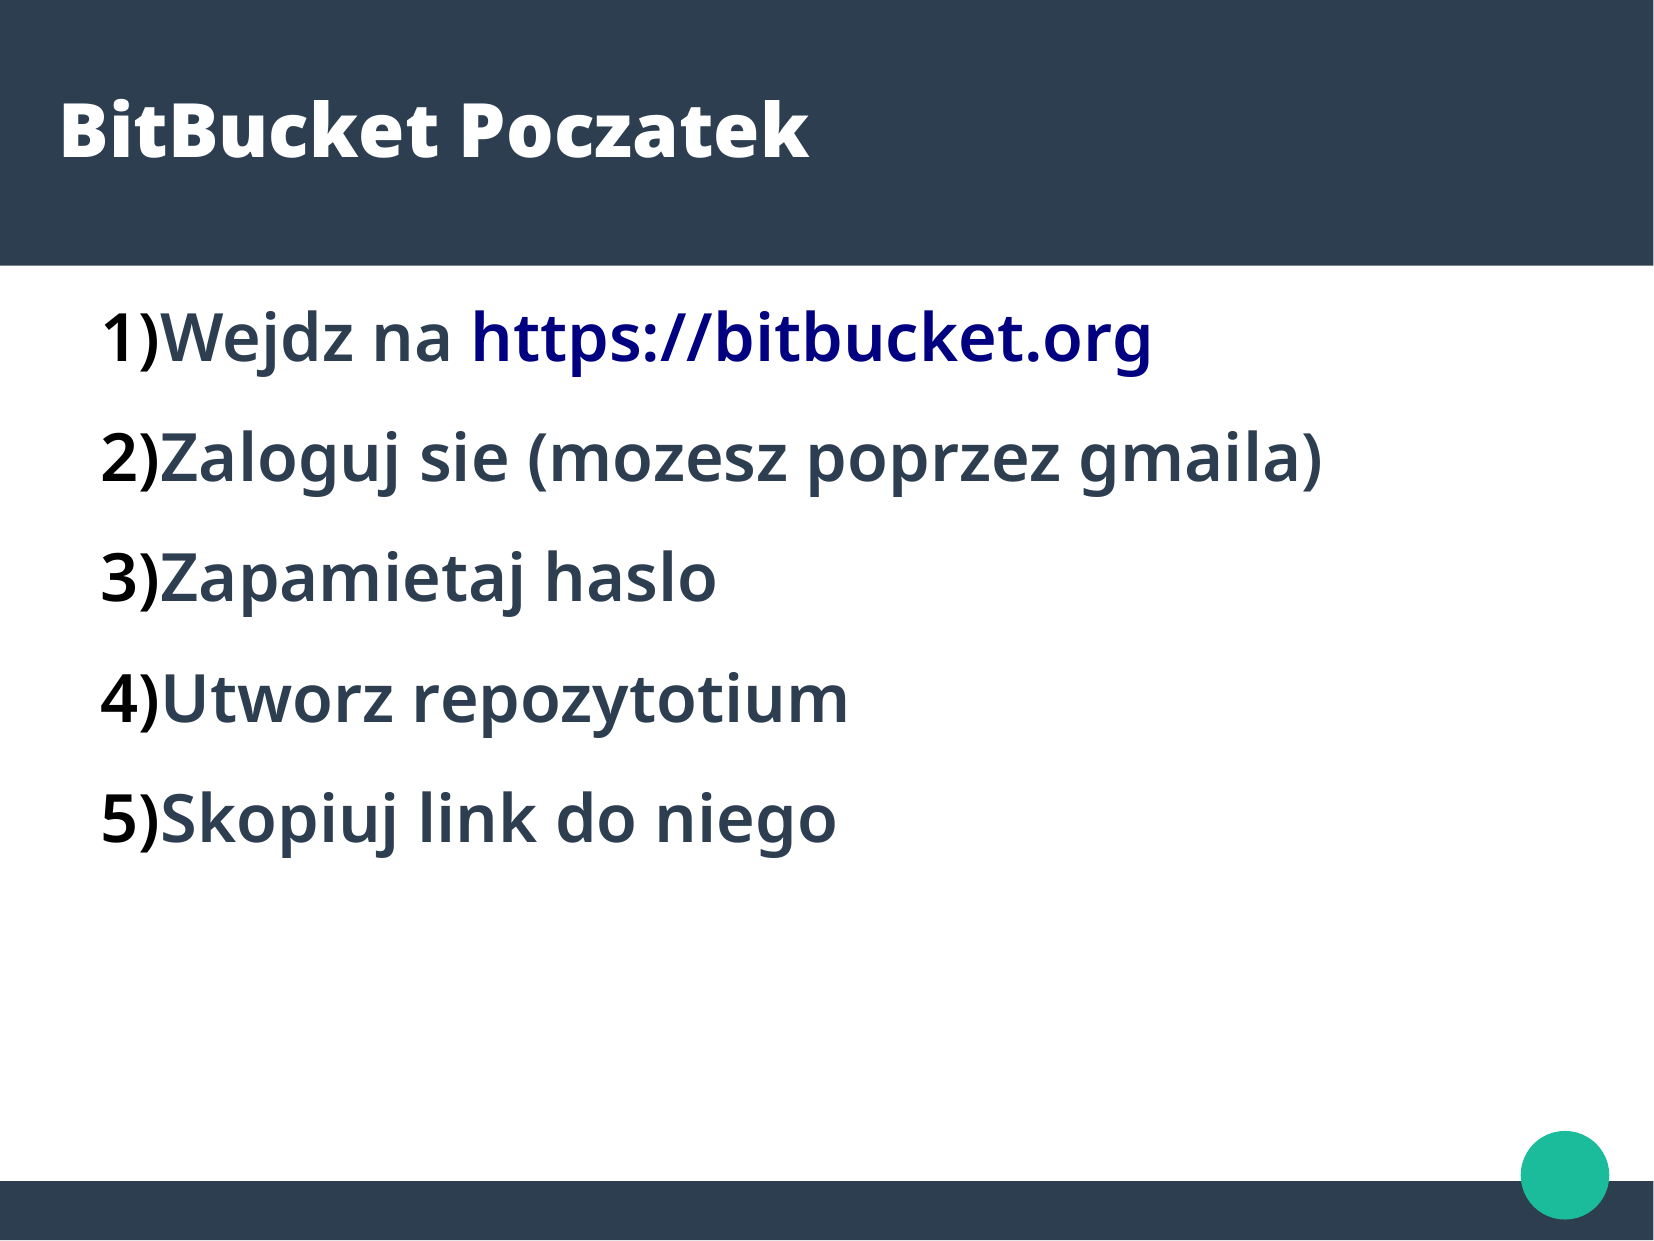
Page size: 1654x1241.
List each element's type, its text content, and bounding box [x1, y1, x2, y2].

title BitBucket Poczatek [59, 49, 1595, 207]
list Wejdz na https://bitbucket.org Zaloguj sie (mozesz poprzez gmaila) Zapamietaj haslo Utworz repozytotium Skopiuj link do niego [82, 290, 1571, 1010]
